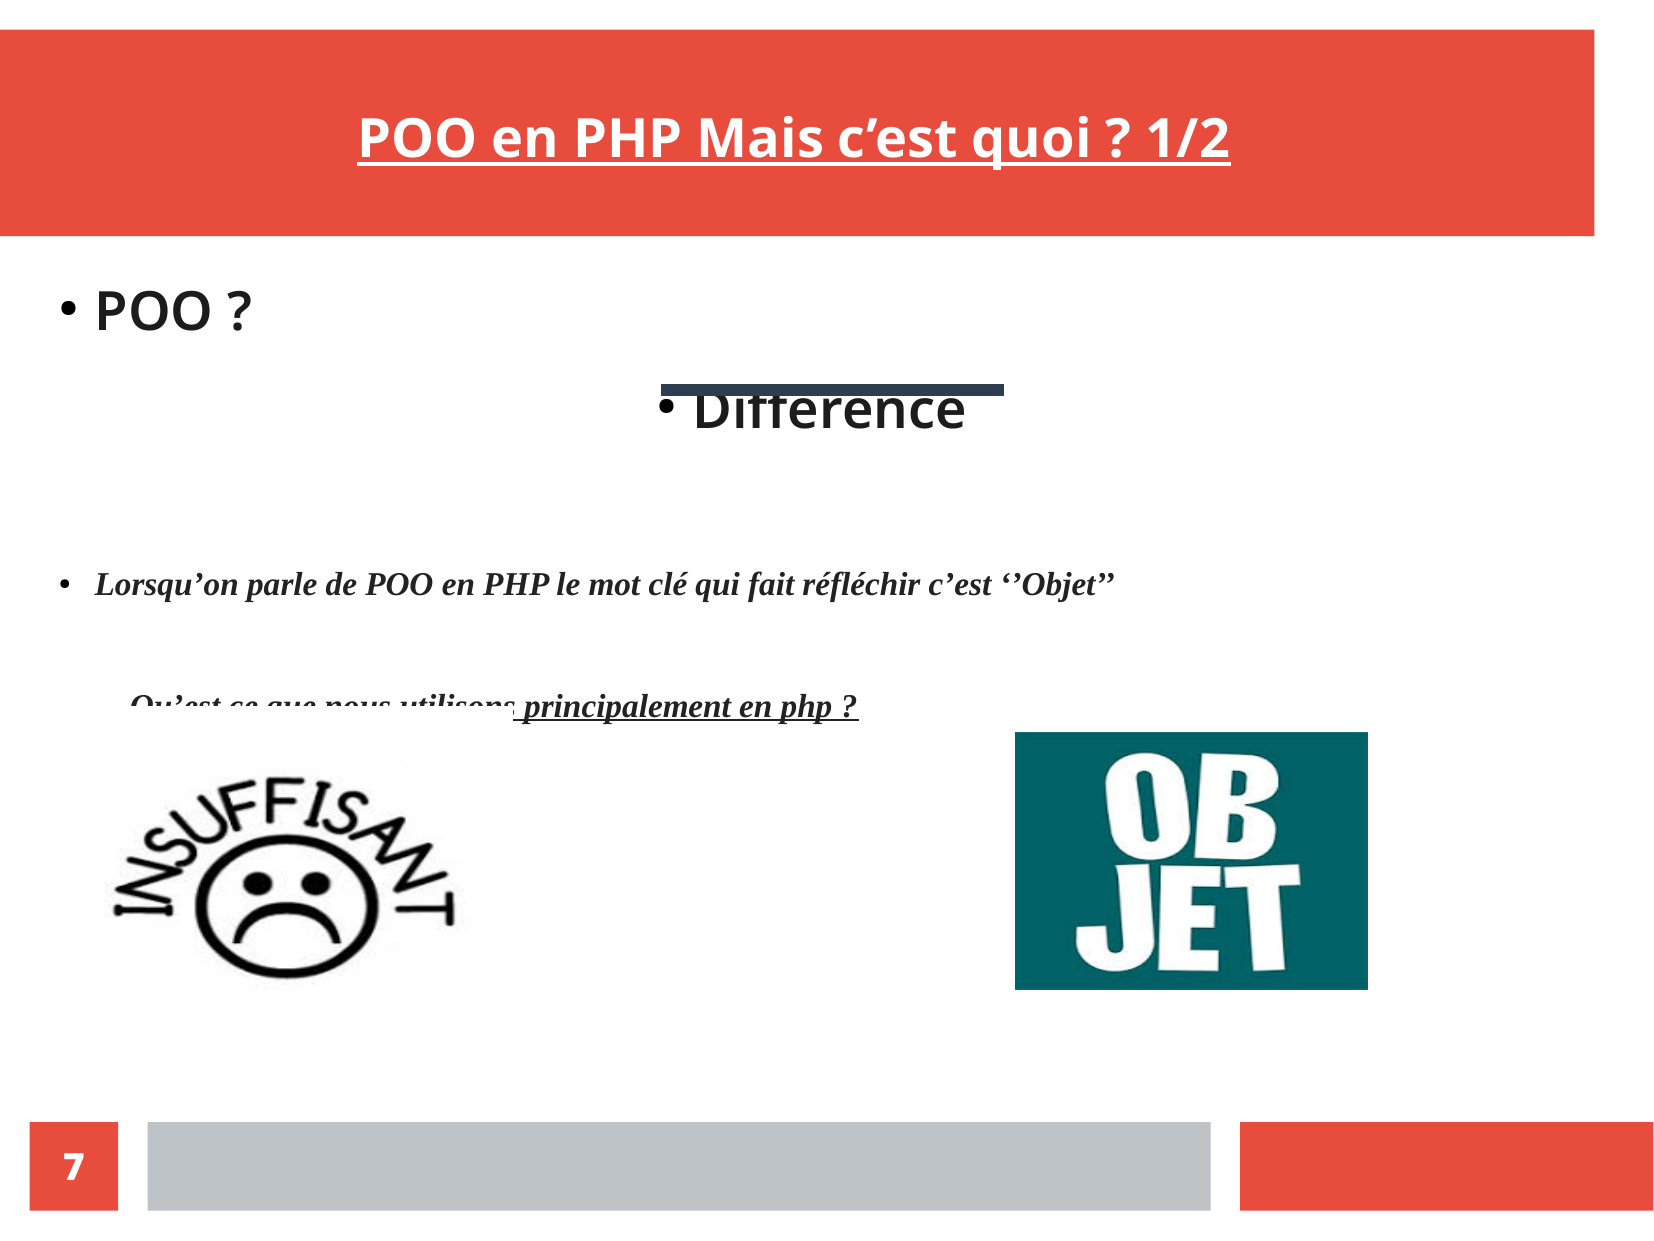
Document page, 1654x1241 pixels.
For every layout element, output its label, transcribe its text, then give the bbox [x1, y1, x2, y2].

list POO ? Différence Lorsqu’on parle de POO en PHP le mot clé qui fait réfléchir c’est ‘’Objet’’ Qu’est ce que nous utilisons principalement en php ? Chaînes de caractères Chiffres Tableaux [59, 272, 1565, 1041]
picture [90, 706, 513, 1038]
picture [1015, 732, 1368, 990]
title POO en PHP Mais c’est quoi ? 1/2 [171, 25, 1535, 174]
